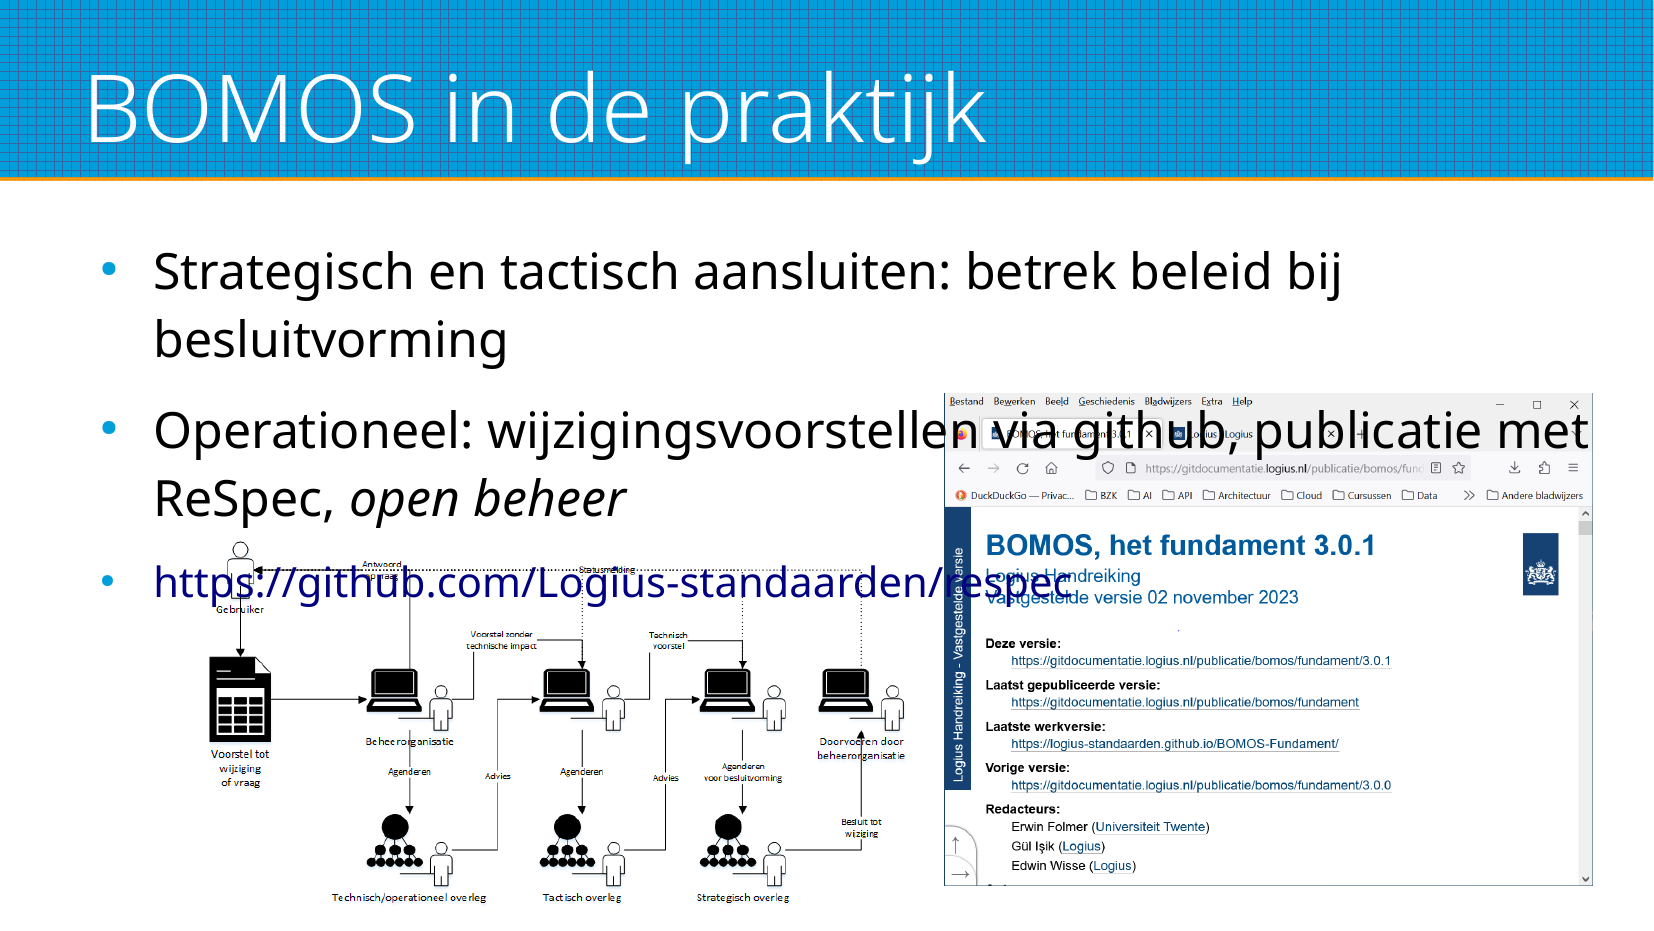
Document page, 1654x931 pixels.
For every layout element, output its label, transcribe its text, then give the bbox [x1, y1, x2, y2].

picture [201, 811, 916, 916]
picture [944, 811, 1593, 886]
title BOMOS in de praktijk [82, 14, 1571, 171]
list Strategisch en tactisch aansluiten: betrek beleid bij besluitvorming Operationeel: wijzigingsvoorstellen via github, publicatie met ReSpec, open beheer https://github.com/Logius-standaarden/respec [82, 236, 1595, 811]
